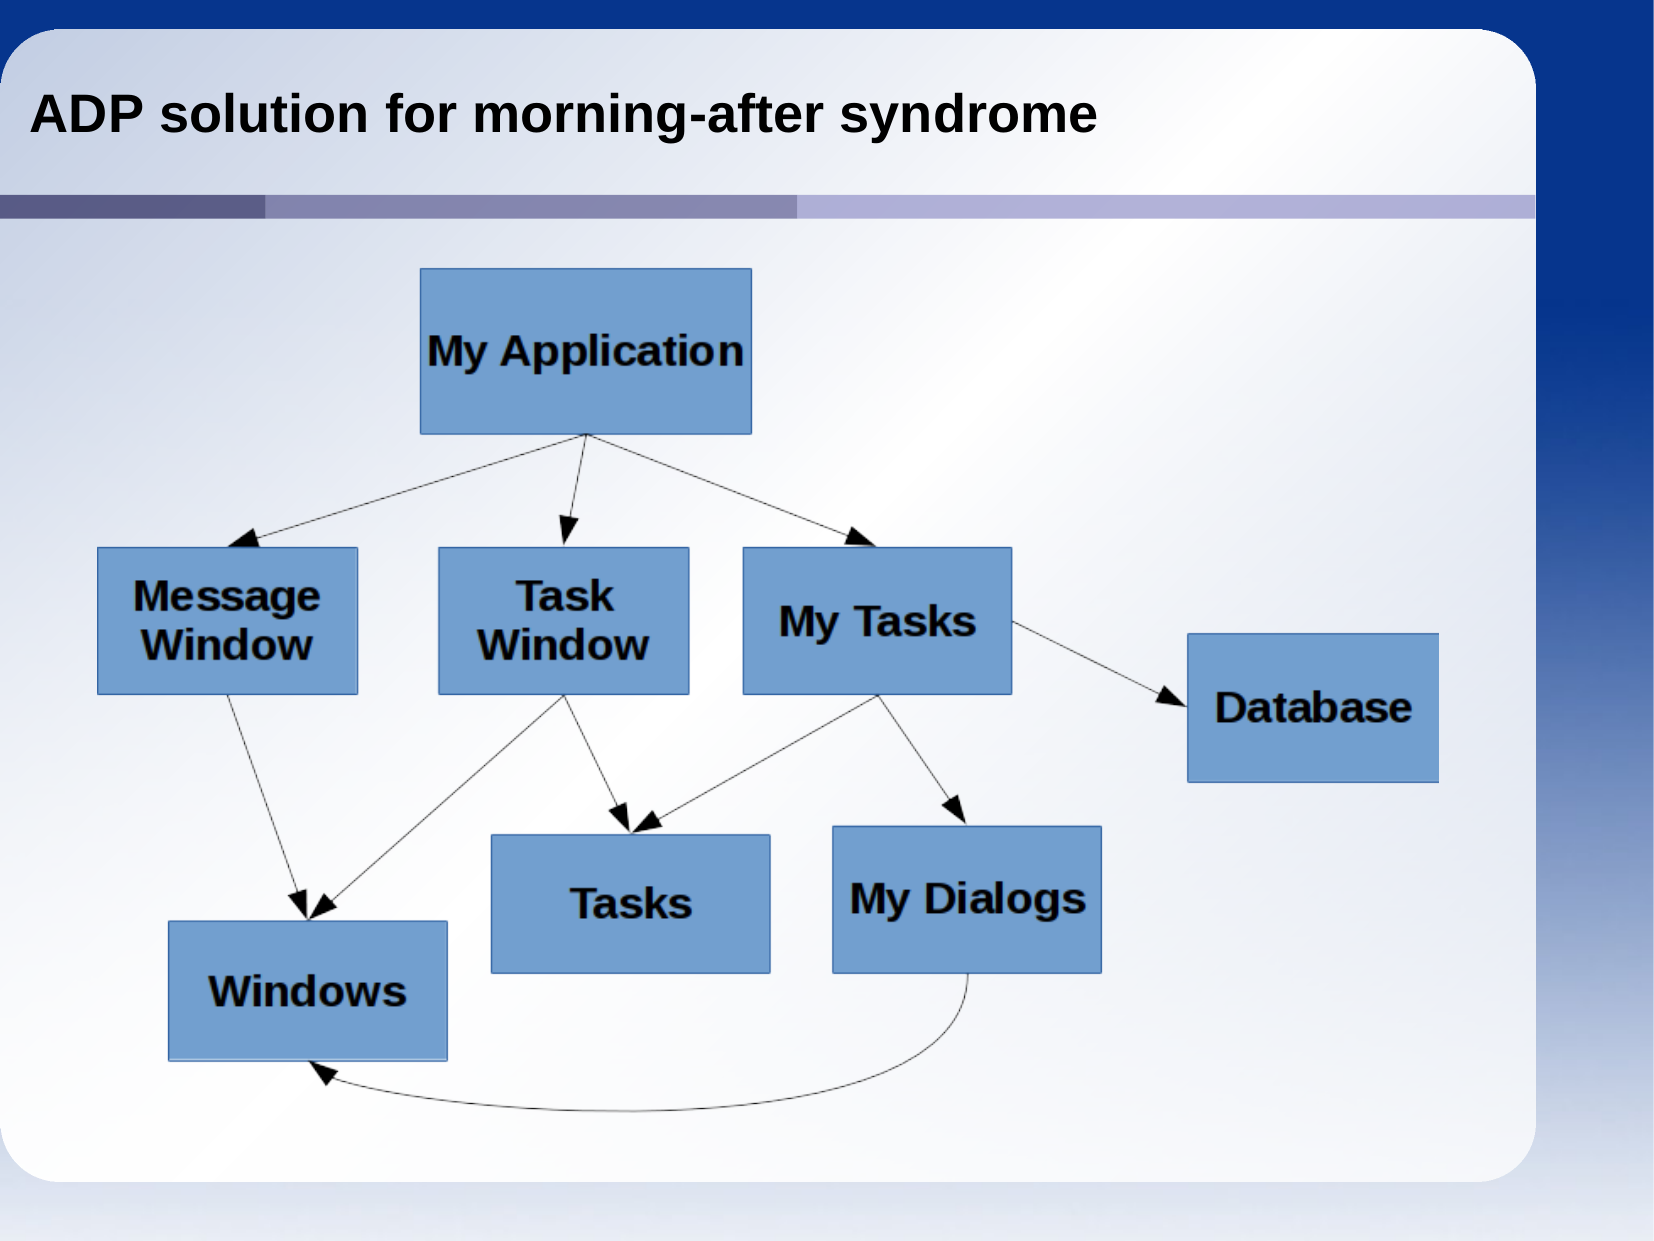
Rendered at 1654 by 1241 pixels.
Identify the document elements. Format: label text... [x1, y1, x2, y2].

title ADP solution for morning-after syndrome [29, 49, 1506, 178]
picture [0, 0, 1654, 1241]
picture [97, 236, 1439, 1152]
